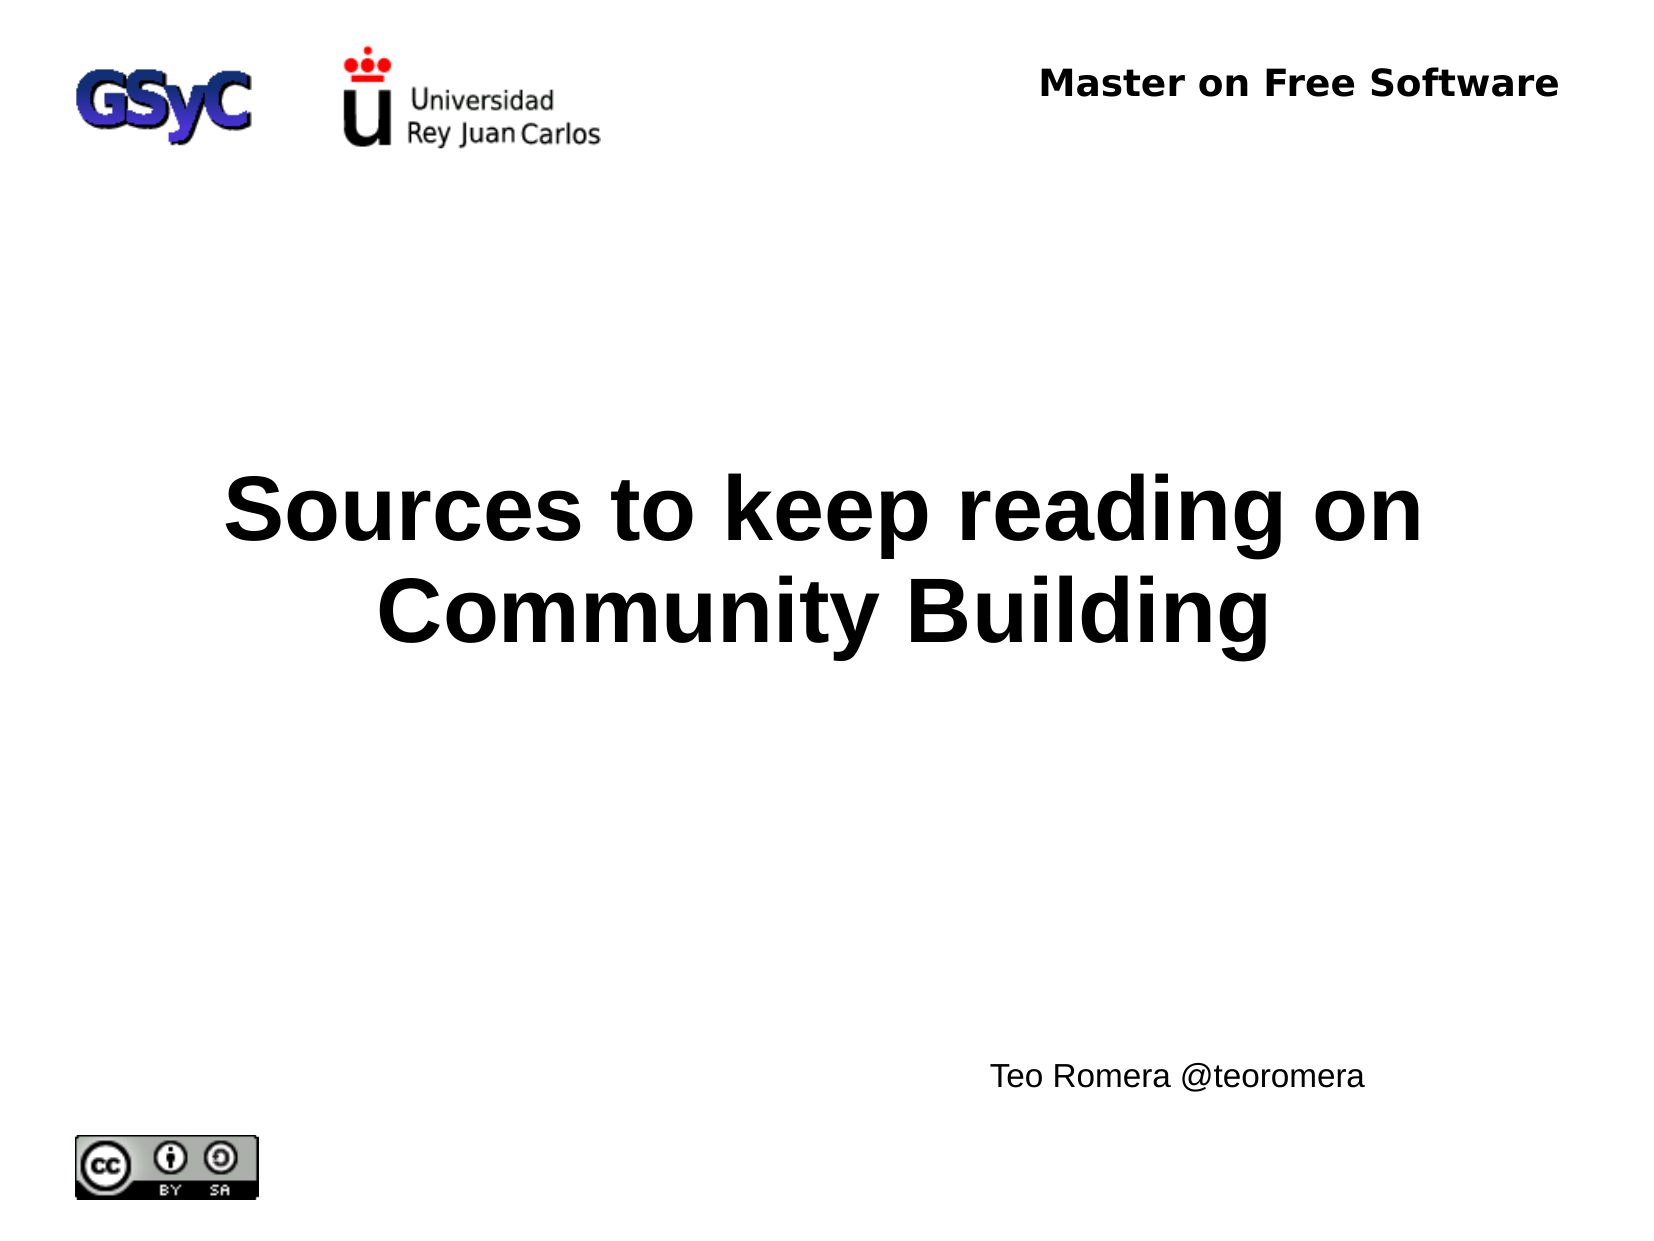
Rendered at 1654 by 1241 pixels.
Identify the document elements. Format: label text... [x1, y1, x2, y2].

text_box Sources to keep reading on Community Building [75, 450, 1576, 820]
picture [75, 46, 601, 150]
text_box Teo Romera @teoromera [975, 1050, 1381, 1201]
picture [75, 1135, 259, 1200]
